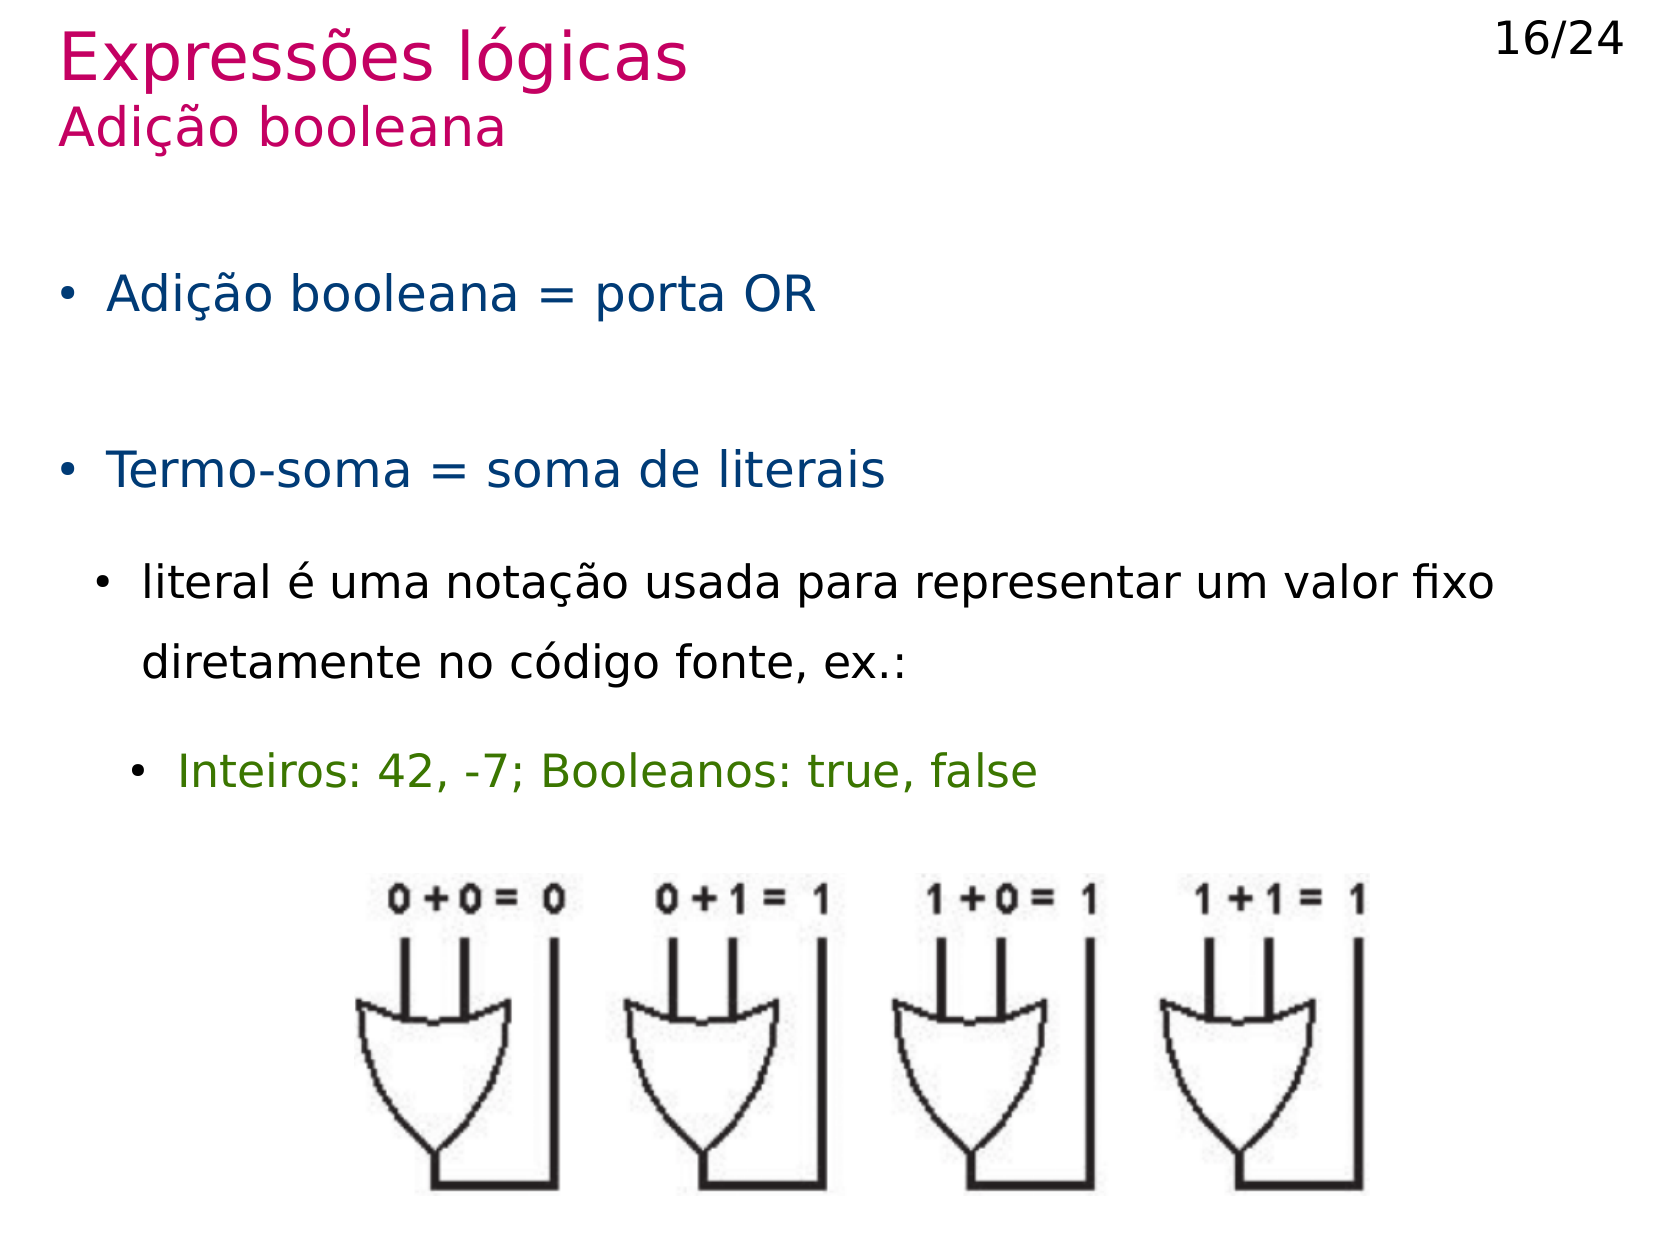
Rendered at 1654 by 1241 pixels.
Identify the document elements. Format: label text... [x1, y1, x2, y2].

picture [354, 873, 1370, 1196]
title Expressões lógicas Adição booleana [59, 18, 1625, 160]
list Adição booleana = porta OR Termo-soma = soma de literais literal é uma notação usada para representar um valor fixo diretamente no código fonte, ex.: Inteiros: 42, -7; Booleanos: true, false [59, 236, 1625, 1211]
